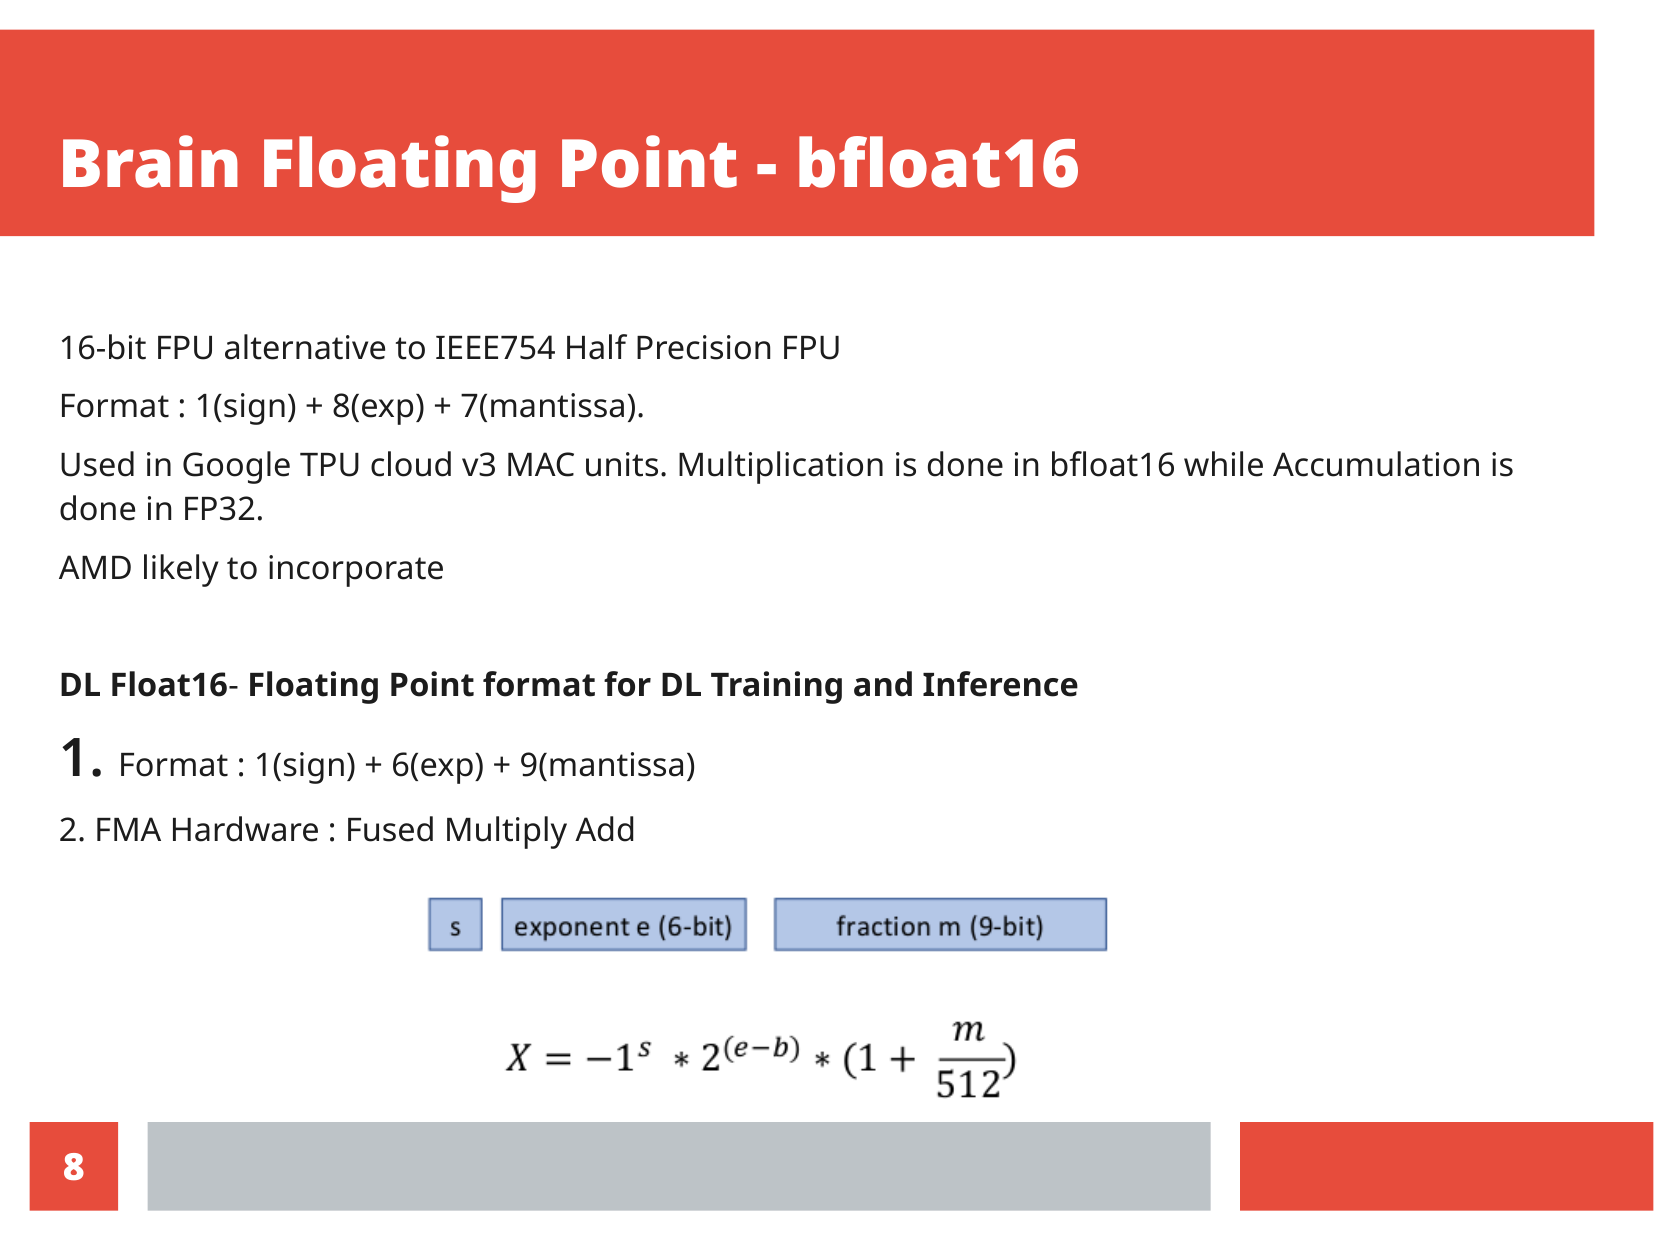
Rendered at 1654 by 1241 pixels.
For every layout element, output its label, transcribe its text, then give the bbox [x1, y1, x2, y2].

list 16-bit FPU alternative to IEEE754 Half Precision FPU Format : 1(sign) + 8(exp) + 7(mantissa). Used in Google TPU cloud v3 MAC units. Multiplication is done in bfloat16 while Accumulation is done in FP32. AMD likely to incorporate DL Float16- Floating Point format for DL Training and Inference 1. Format : 1(sign) + 6(exp) + 9(mantissa) 2. FMA Hardware : Fused Multiply Add [59, 324, 1565, 1093]
title Brain Floating Point - bfloat16 [59, 59, 1595, 207]
picture [389, 1093, 1134, 1110]
